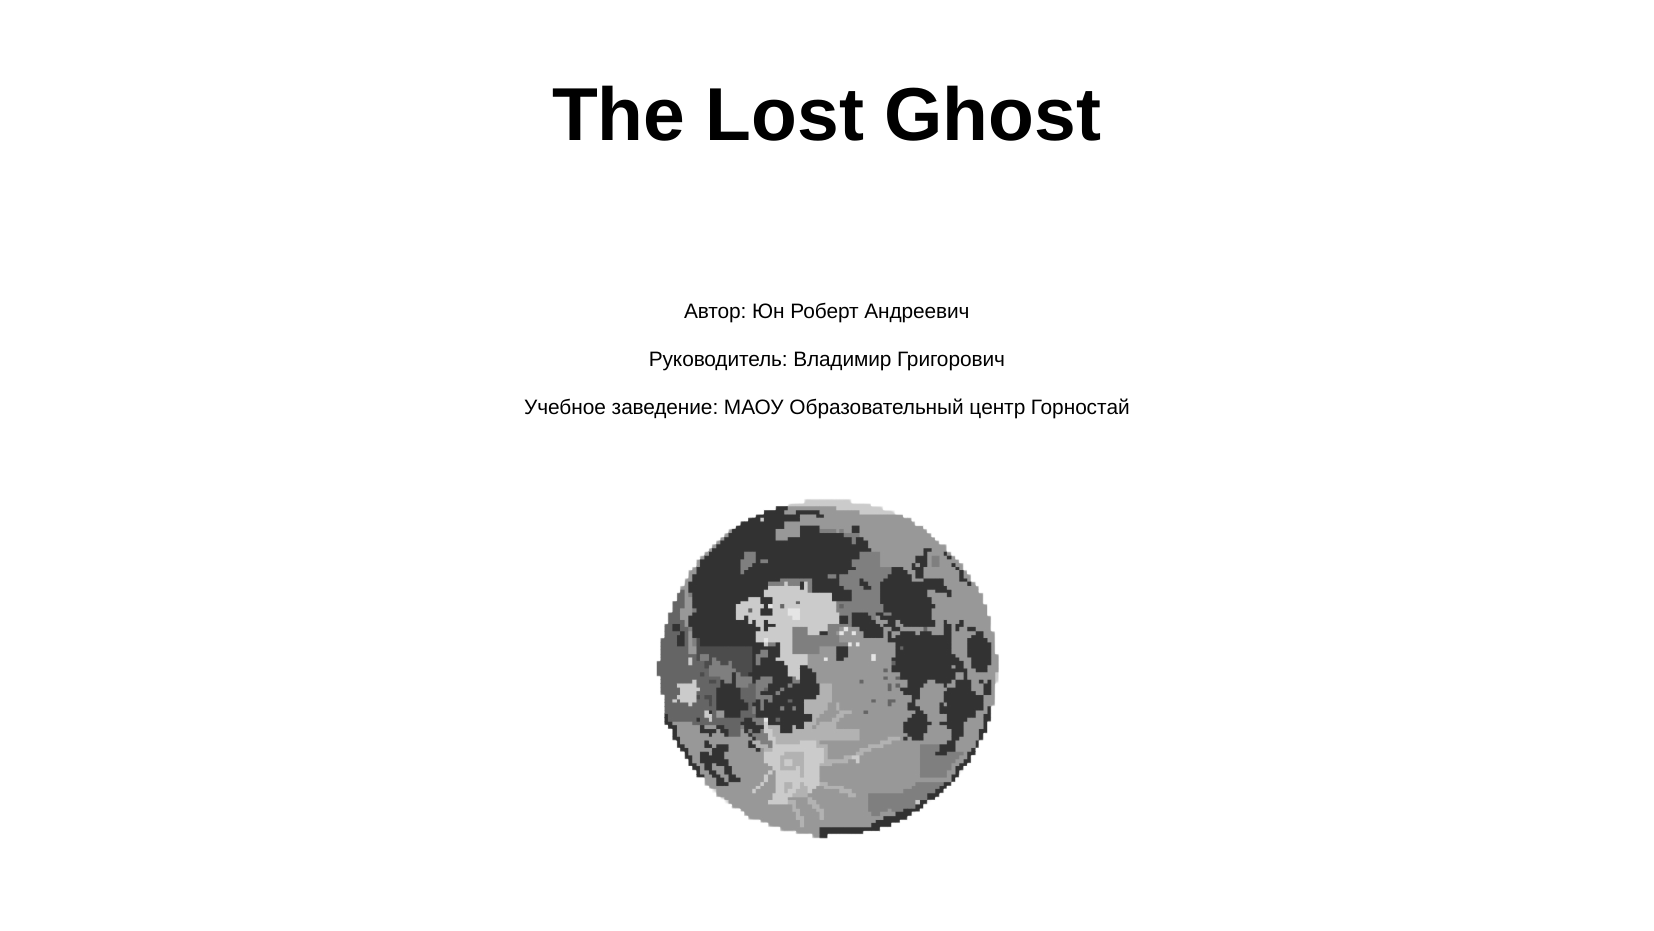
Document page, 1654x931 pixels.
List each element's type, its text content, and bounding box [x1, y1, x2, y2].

picture [561, 472, 1094, 864]
subtitle Автор: Юн Роберт Андреевич Руководитель: Владимир Григорович Учебное заведение: МАОУ Образовательный центр Горностай [82, 217, 1571, 502]
title The Lost Ghost [82, 37, 1571, 193]
